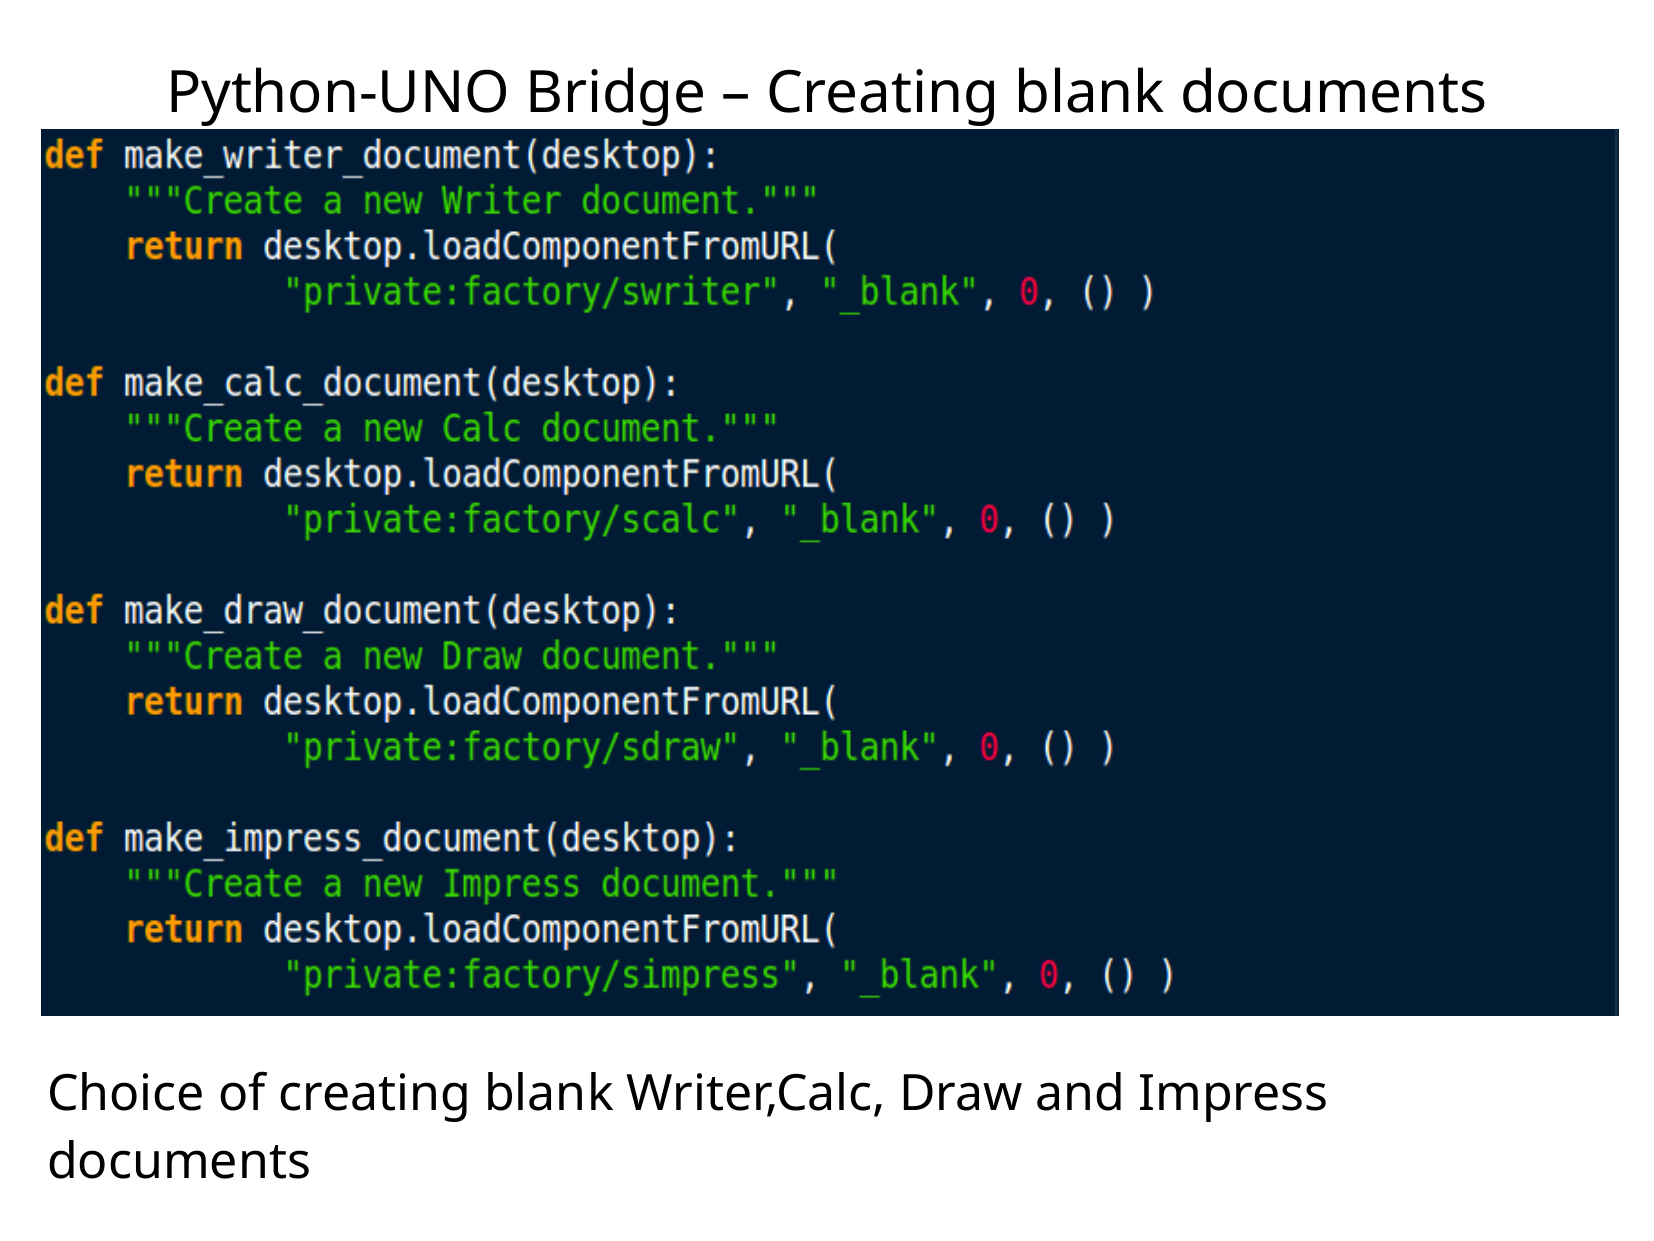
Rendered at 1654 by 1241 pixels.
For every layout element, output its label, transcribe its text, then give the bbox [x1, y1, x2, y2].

title Python-UNO Bridge – Creating blank documents [82, 49, 1571, 129]
subtitle Choice of creating blank Writer,Calc, Draw and Impress documents [47, 1086, 1536, 1163]
picture [41, 129, 1619, 1016]
